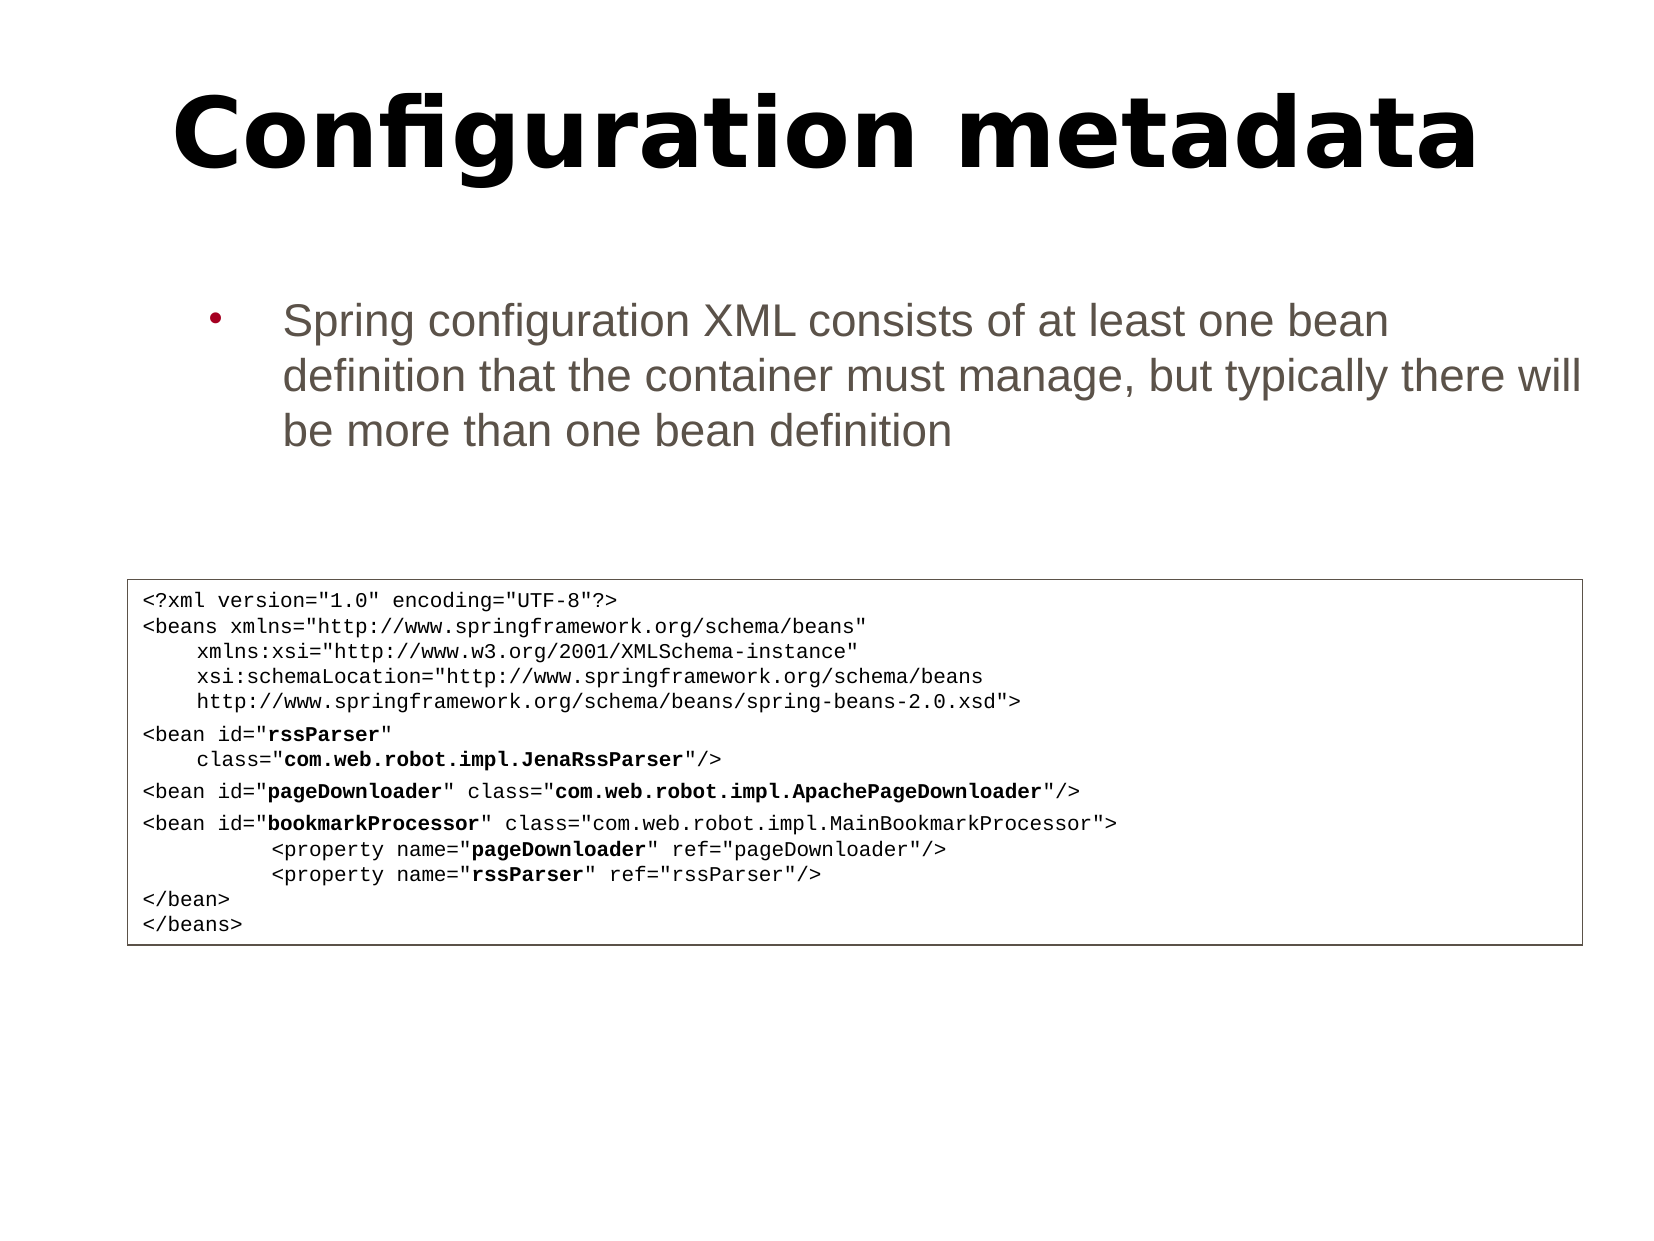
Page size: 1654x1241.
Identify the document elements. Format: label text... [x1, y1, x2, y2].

title Configuration metadata [82, 49, 1571, 196]
list <?xml version="1.0" encoding="UTF-8"?> <beans xmlns="http://www.springframework.org/schema/beans" xmlns:xsi="http://www.w3.org/2001/XMLSchema-instance" xsi:schemaLocation="http://www.springframework.org/schema/beans http://www.springframework.org/schema/beans/spring-beans-2.0.xsd"> <bean id="rssParser" class="com.web.robot.impl.JenaRssParser"/> <bean id="pageDownloader" class="com.web.robot.impl.ApachePageDownloader"/> <bean id="bookmarkProcessor" class="com.web.robot.impl.MainBookmarkProcessor"> <property name="pageDownloader" ref="pageDownloader"/> <property name="rssParser" ref="rssParser"/> </bean> </beans> [127, 579, 1583, 945]
text_box Spring configuration XML consists of at least one bean definition that the container must manage, but typically there will be more than one bean definition [192, 283, 1599, 721]
